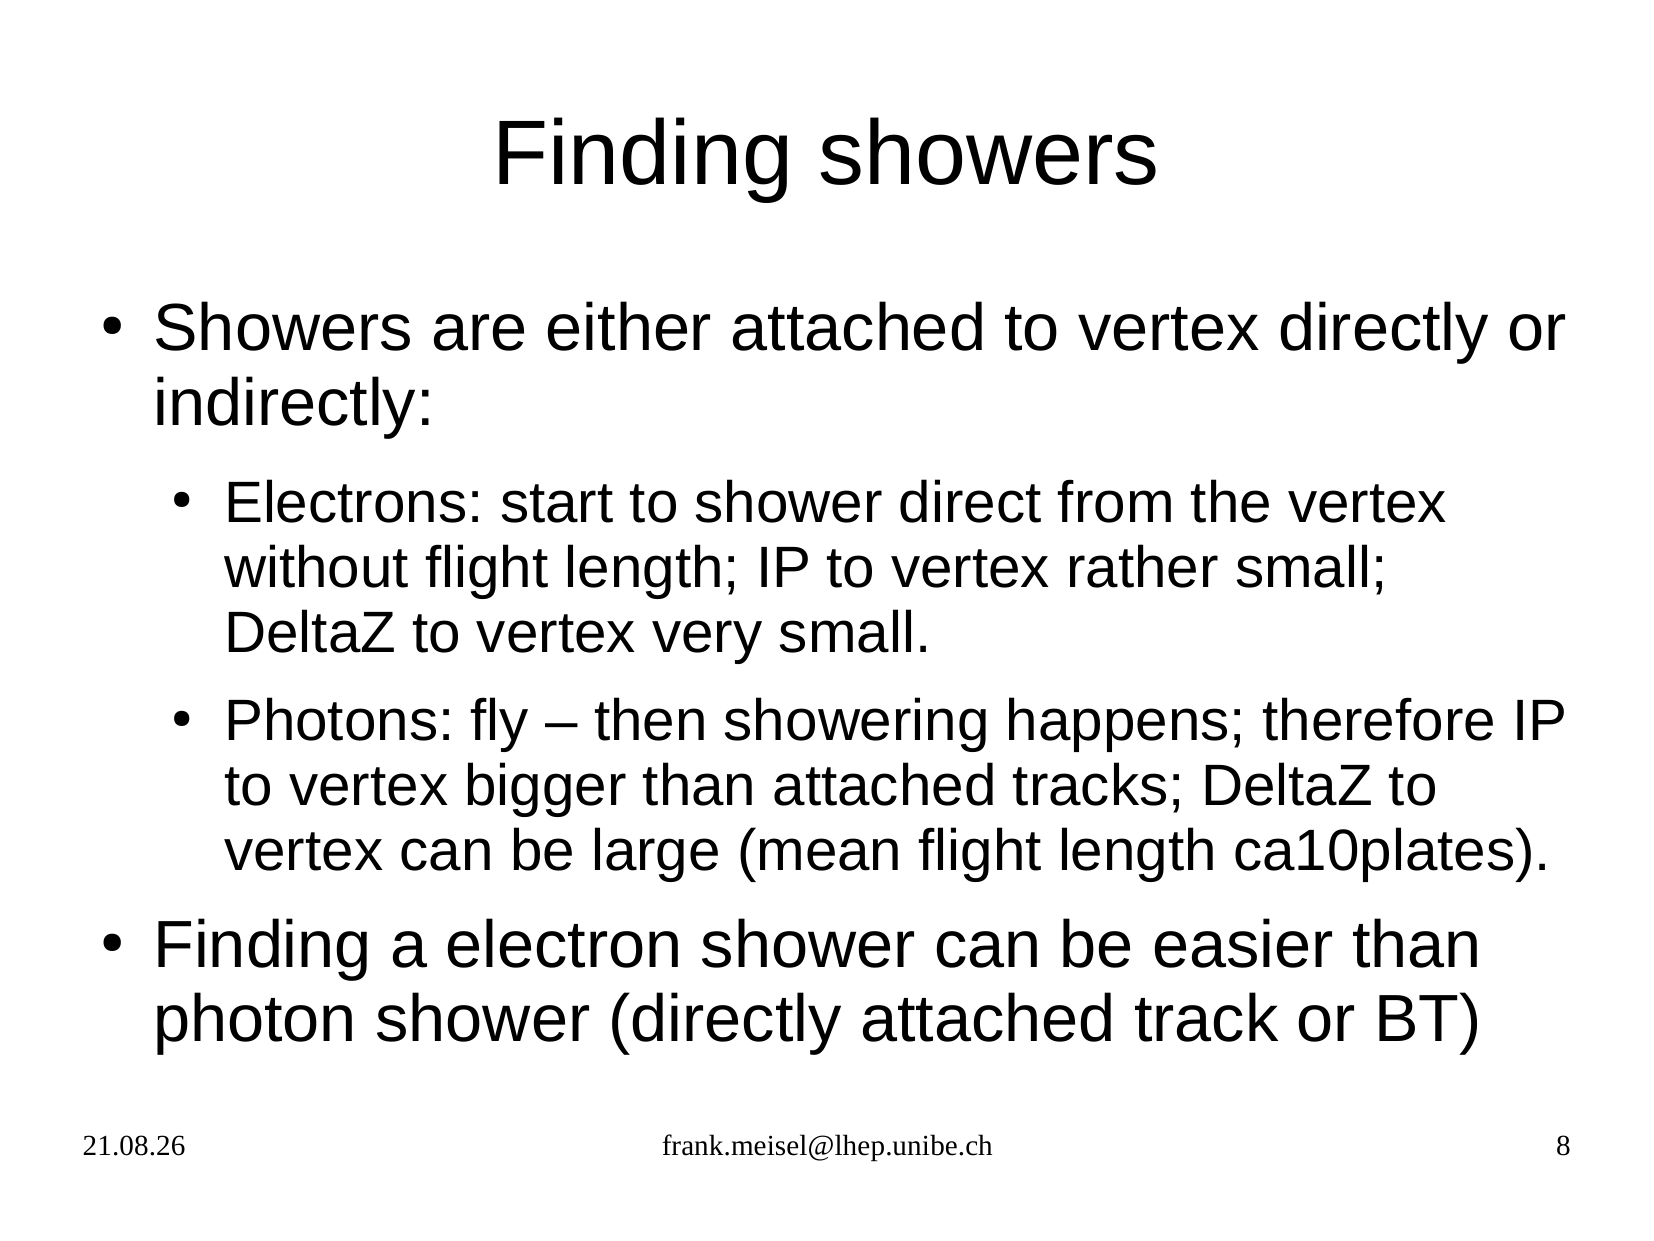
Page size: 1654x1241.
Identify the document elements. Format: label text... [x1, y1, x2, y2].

list Showers are either attached to vertex directly or indirectly: Electrons: start to shower direct from the vertex without flight length; IP to vertex rather small; DeltaZ to vertex very small. Photons: fly – then showering happens; therefore IP to vertex bigger than attached tracks; DeltaZ to vertex can be large (mean flight length ca10plates). Finding a electron shower can be easier than photon shower (directly attached track or BT) [82, 290, 1571, 1109]
title Finding showers [82, 56, 1571, 250]
